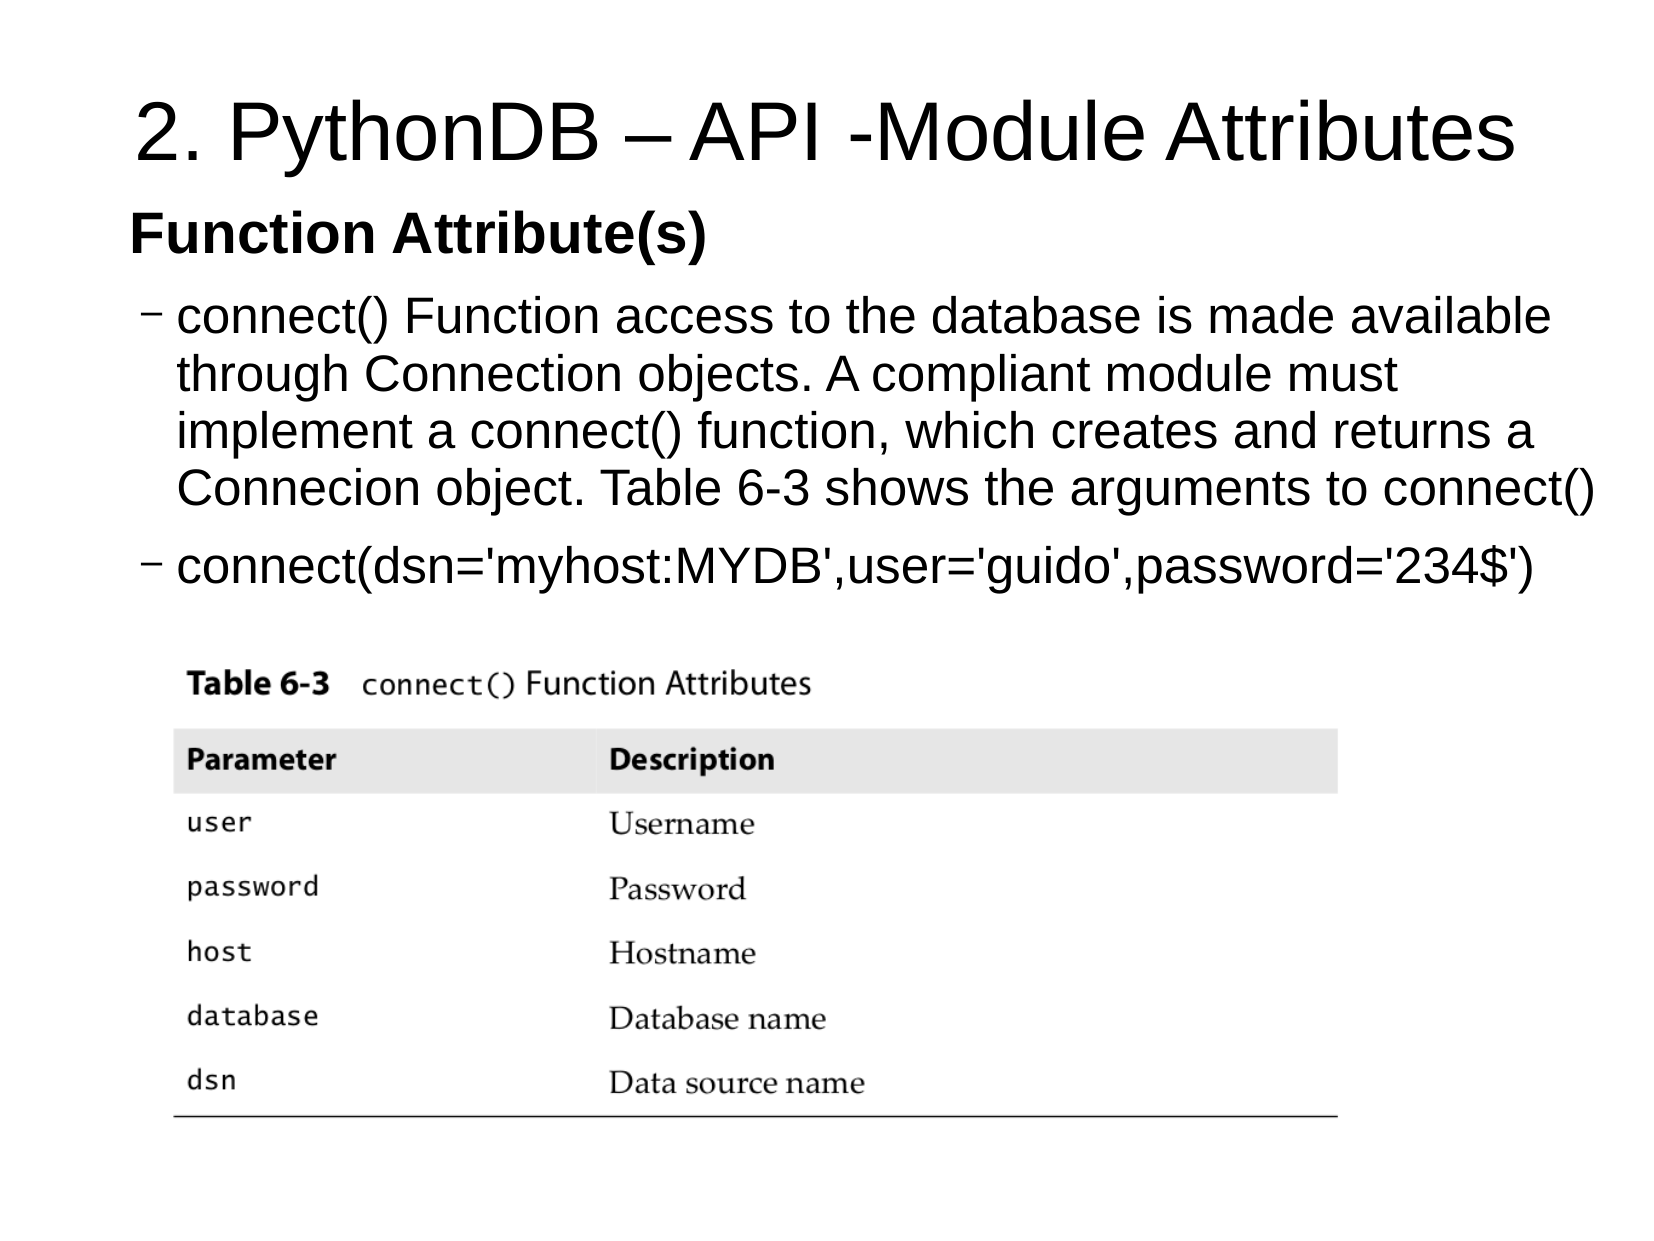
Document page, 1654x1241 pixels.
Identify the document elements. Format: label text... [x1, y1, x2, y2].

title 2. PythonDB – API -Module Attributes [82, 62, 1571, 200]
picture [165, 637, 1359, 1134]
list Function Attribute(s) connect() Function access to the database is made available through Connection objects. A compliant module must implement a connect() function, which creates and returns a Connecion object. Table 6-3 shows the arguments to connect() connect(dsn='myhost:MYDB',user='guido',password='234$') [82, 200, 1607, 615]
